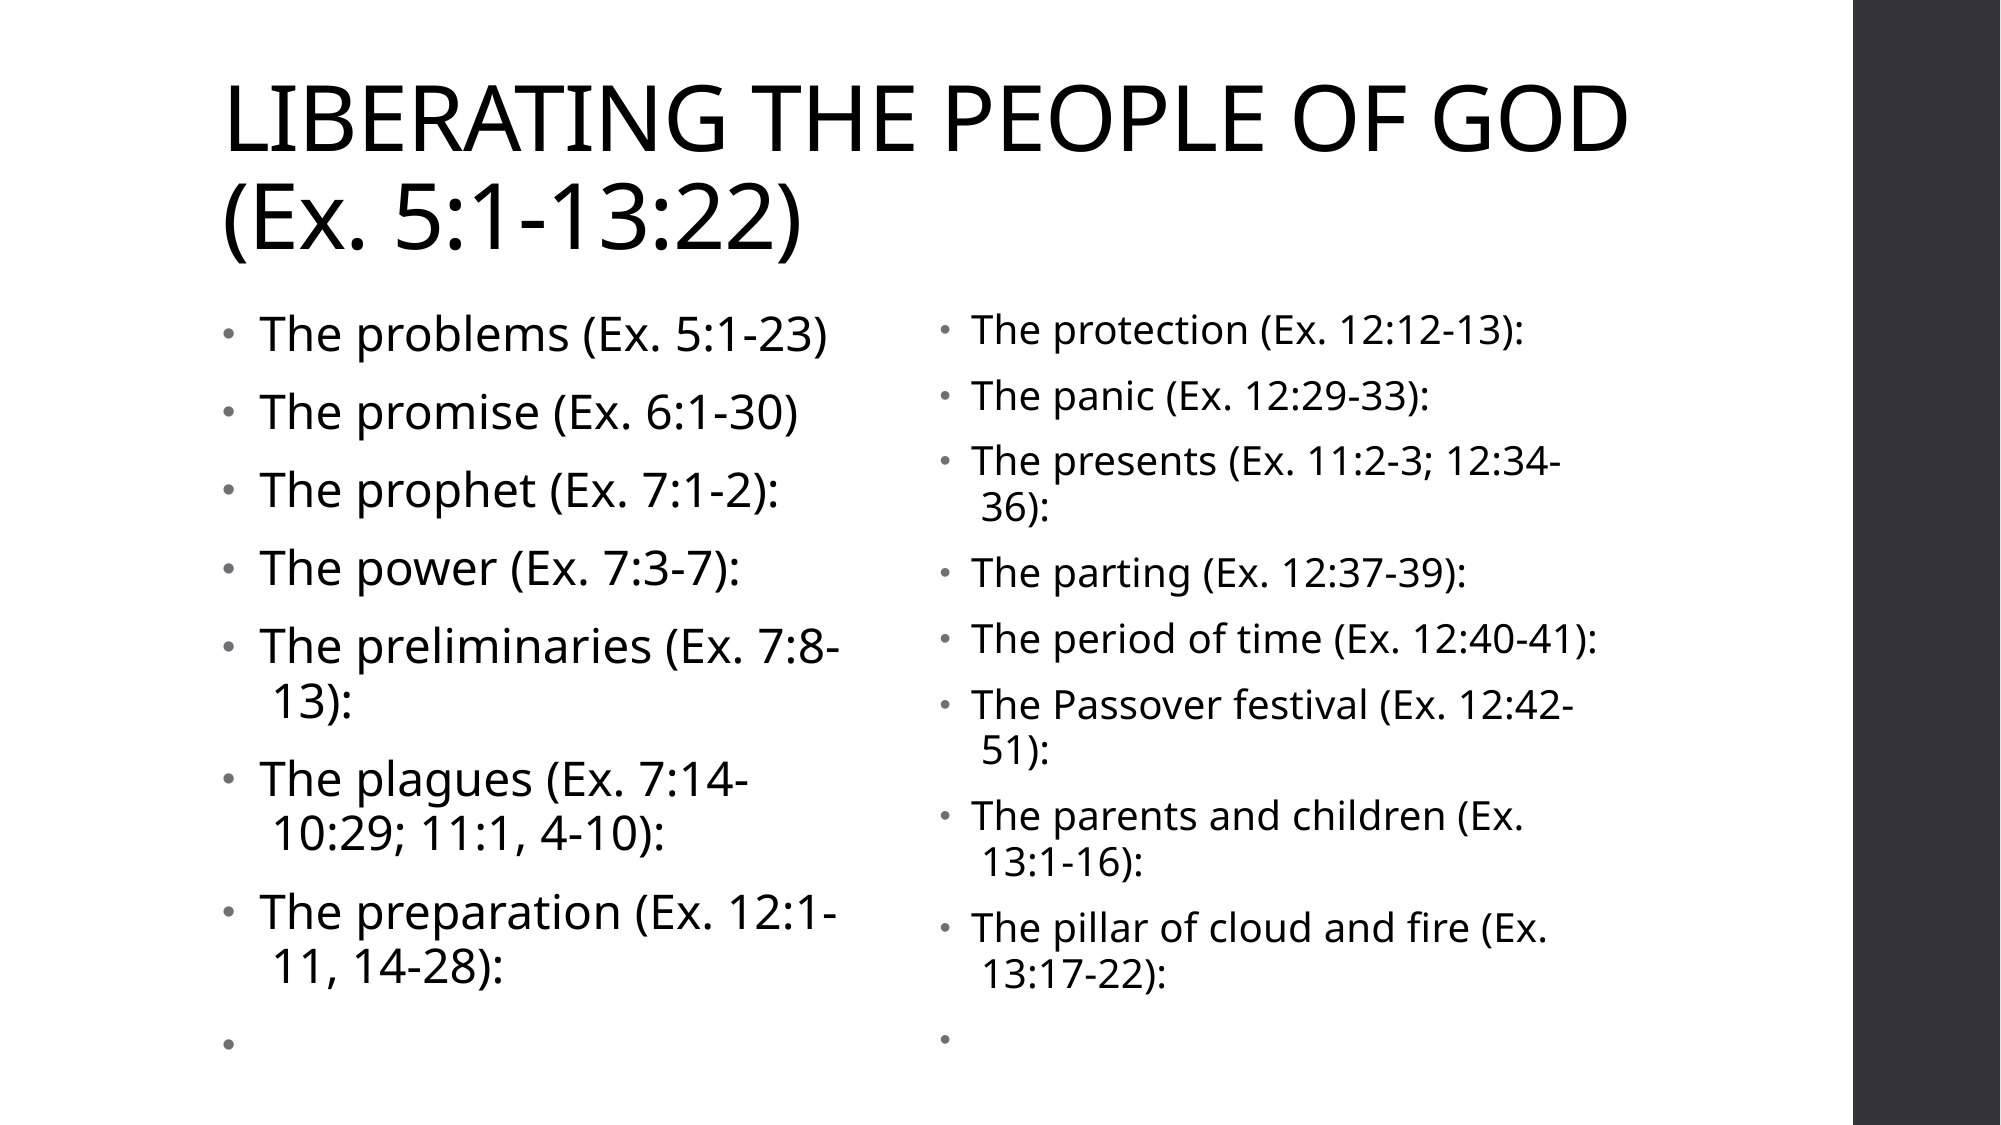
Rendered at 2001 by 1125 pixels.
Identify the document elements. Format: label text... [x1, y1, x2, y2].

title LIBERATING THE PEOPLE OF GOD (Ex. 5:1-13:22) [206, 60, 1797, 278]
list The problems (Ex. 5:1-23) The promise (Ex. 6:1-30) The prophet (Ex. 7:1-2): The power (Ex. 7:3-7): The preliminaries (Ex. 7:8-13): The plagues (Ex. 7:14-10:29; 11:1, 4-10): The preparation (Ex. 12:1-11, 14-28): [207, 299, 900, 1014]
list The protection (Ex. 12:12-13): The panic (Ex. 12:29-33): The presents (Ex. 11:2-3; 12:34-36): The parting (Ex. 12:37-39): The period of time (Ex. 12:40-41): The Passover festival (Ex. 12:42-51): The parents and children (Ex. 13:1-16): The pillar of cloud and fire (Ex. 13:17-22): [924, 299, 1617, 1014]
